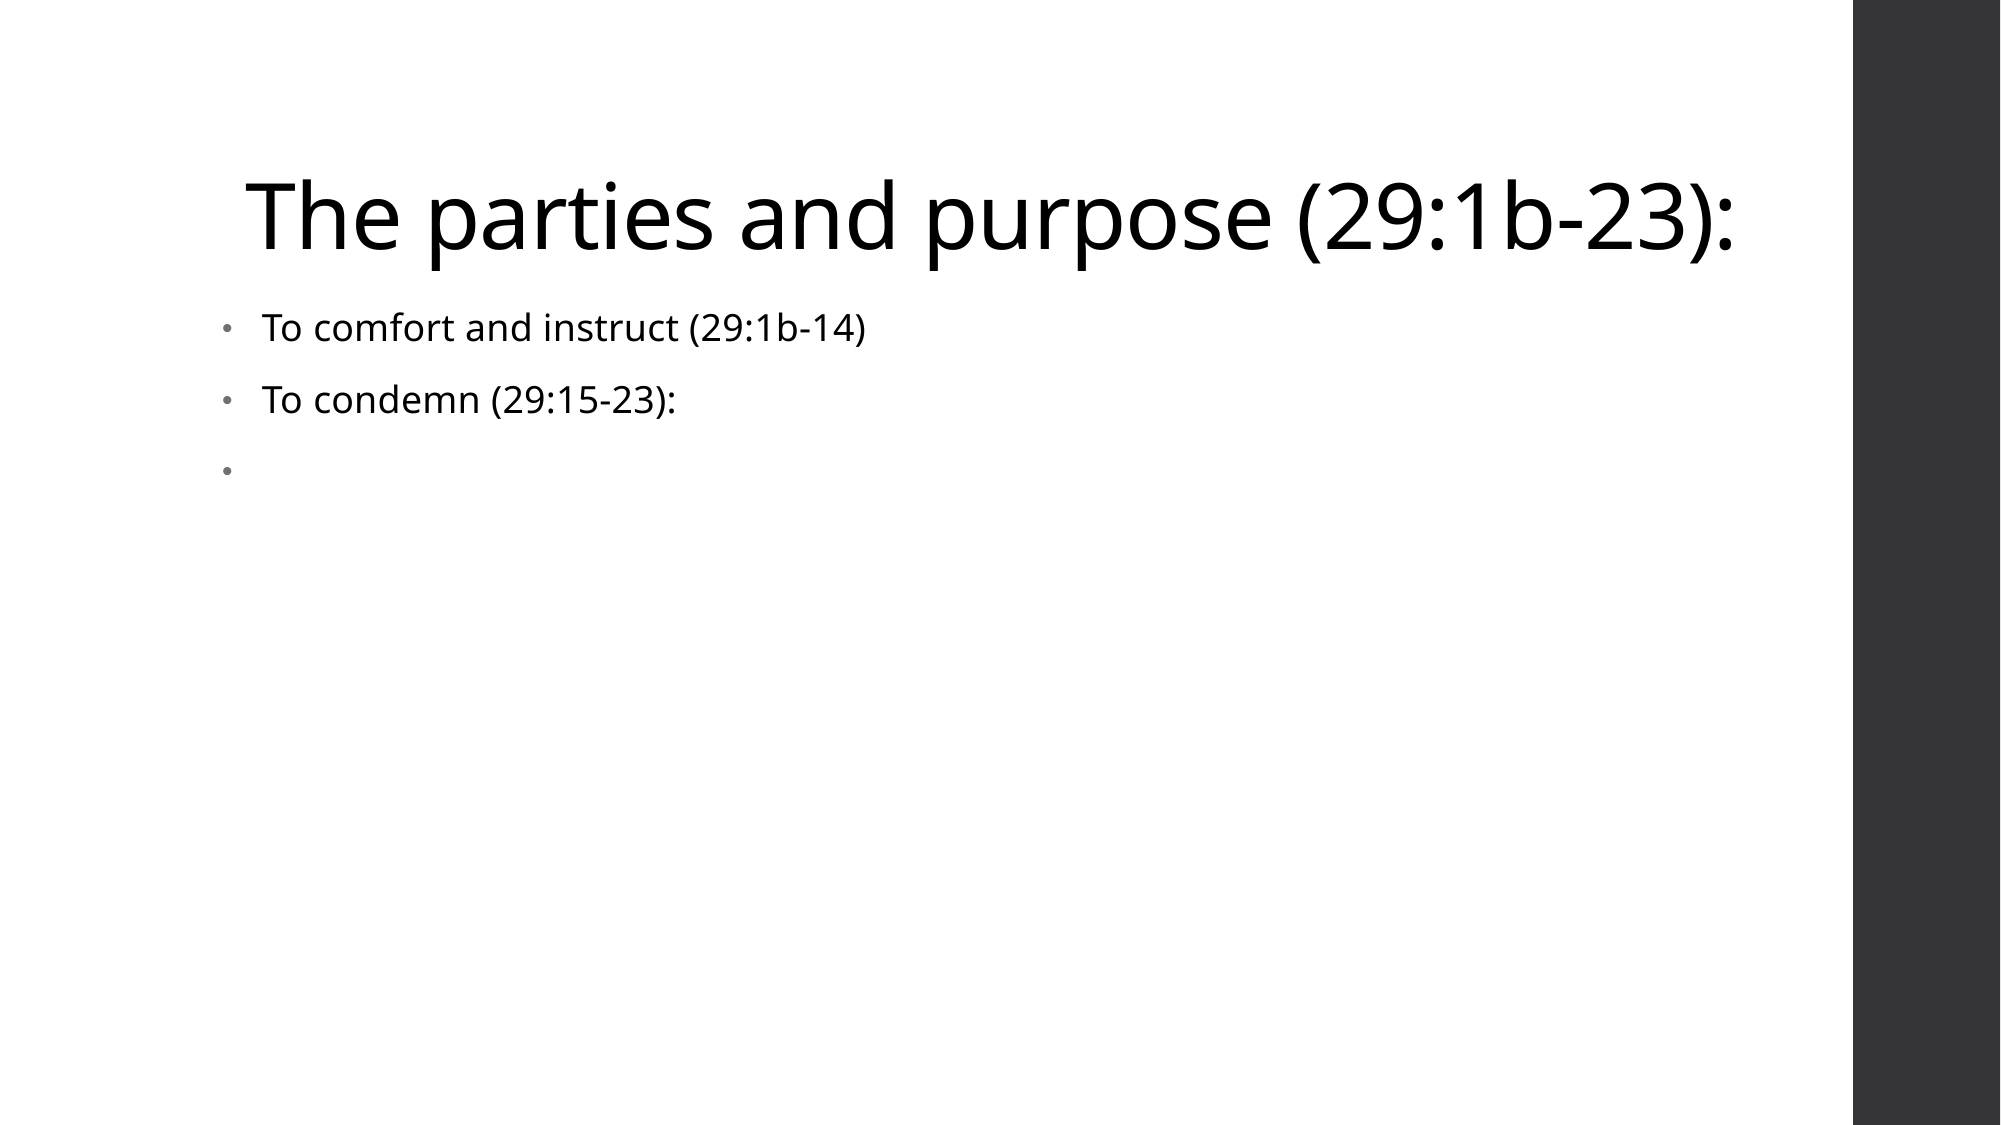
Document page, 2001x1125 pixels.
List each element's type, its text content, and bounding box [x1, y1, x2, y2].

title The parties and purpose (29:1b-23): [206, 60, 1797, 278]
list To comfort and instruct (29:1b-14) To condemn (29:15-23): [206, 299, 1617, 1014]
